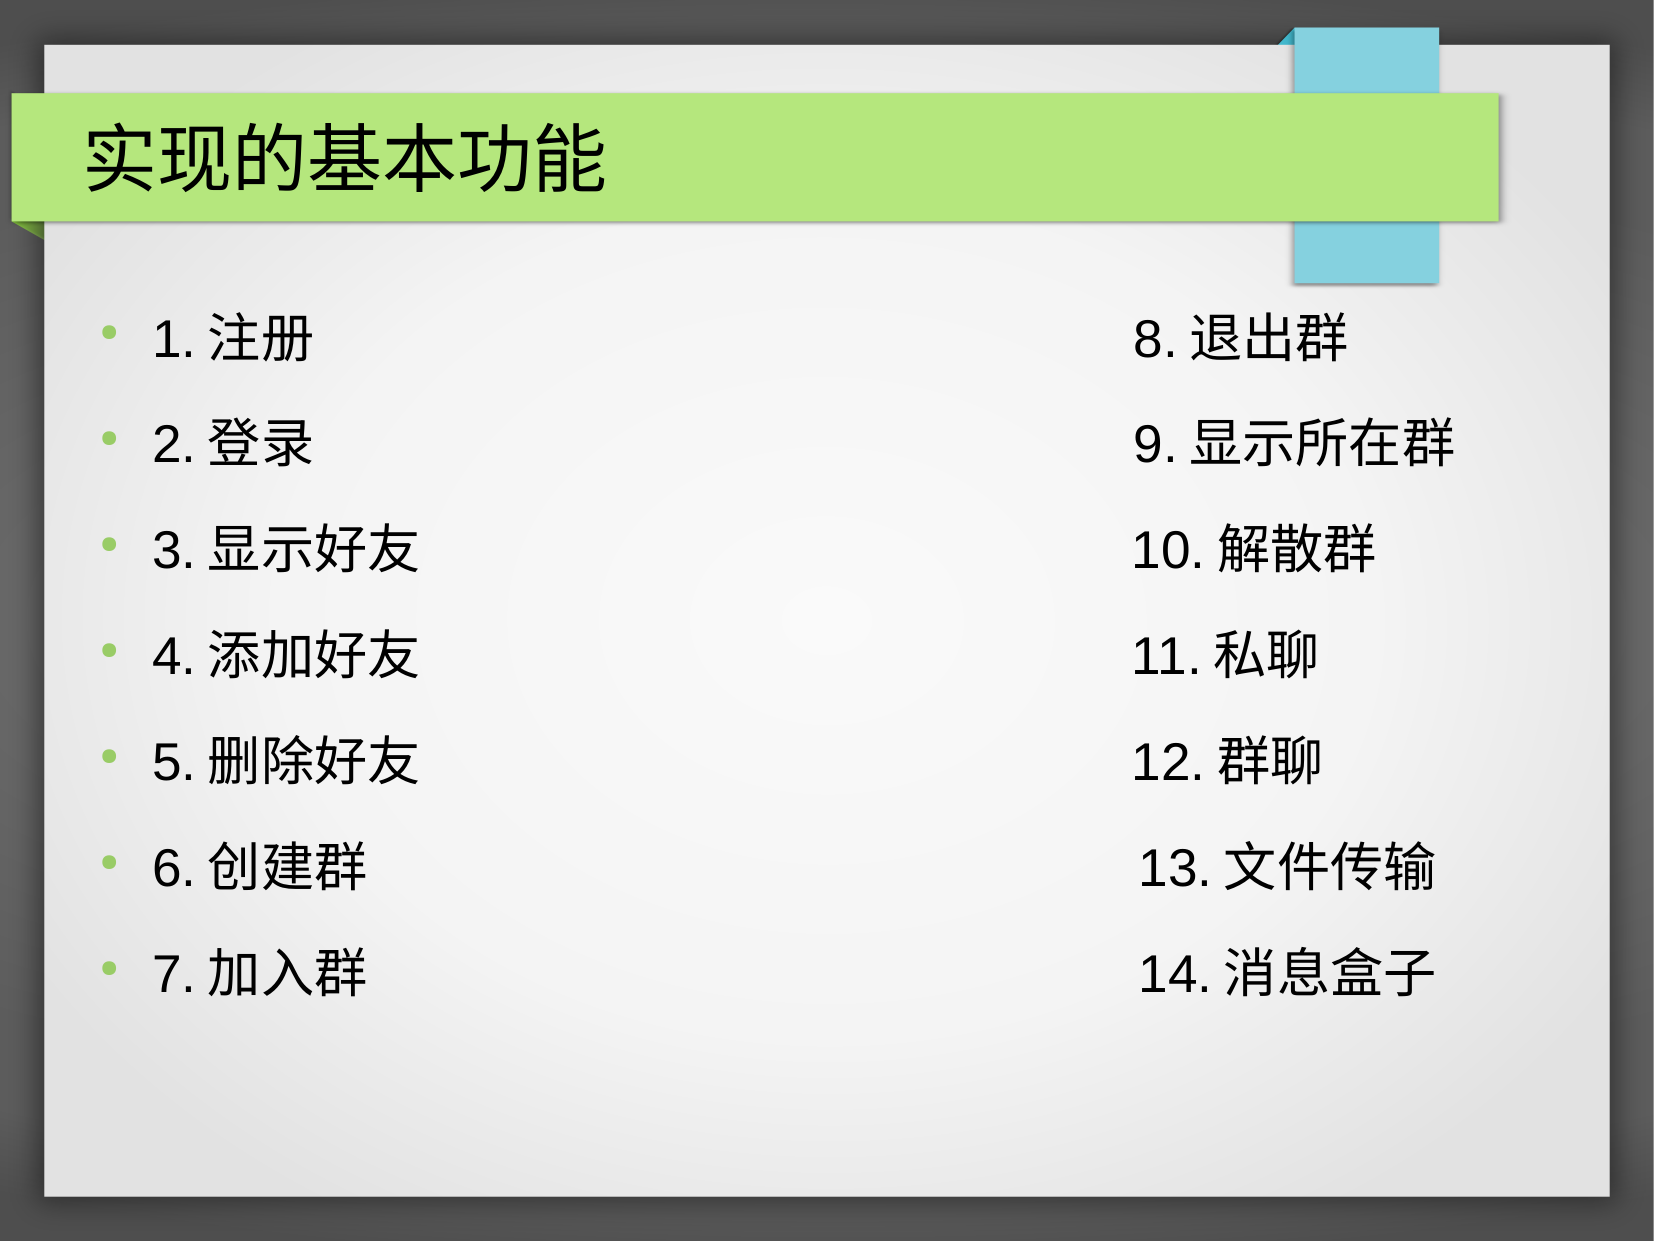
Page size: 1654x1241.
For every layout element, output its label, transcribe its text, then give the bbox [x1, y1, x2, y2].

list 1.注册 8.退出群 2.登录 9.显示所在群 3.显示好友 10.解散群 4.添加好友 11.私聊 5.删除好友 12.群聊 6.创建群 13.文件传输 7.加入群 14.消息盒子 [82, 295, 1571, 1015]
title 实现的基本功能 [82, 94, 1264, 213]
picture [0, 0, 1654, 1241]
